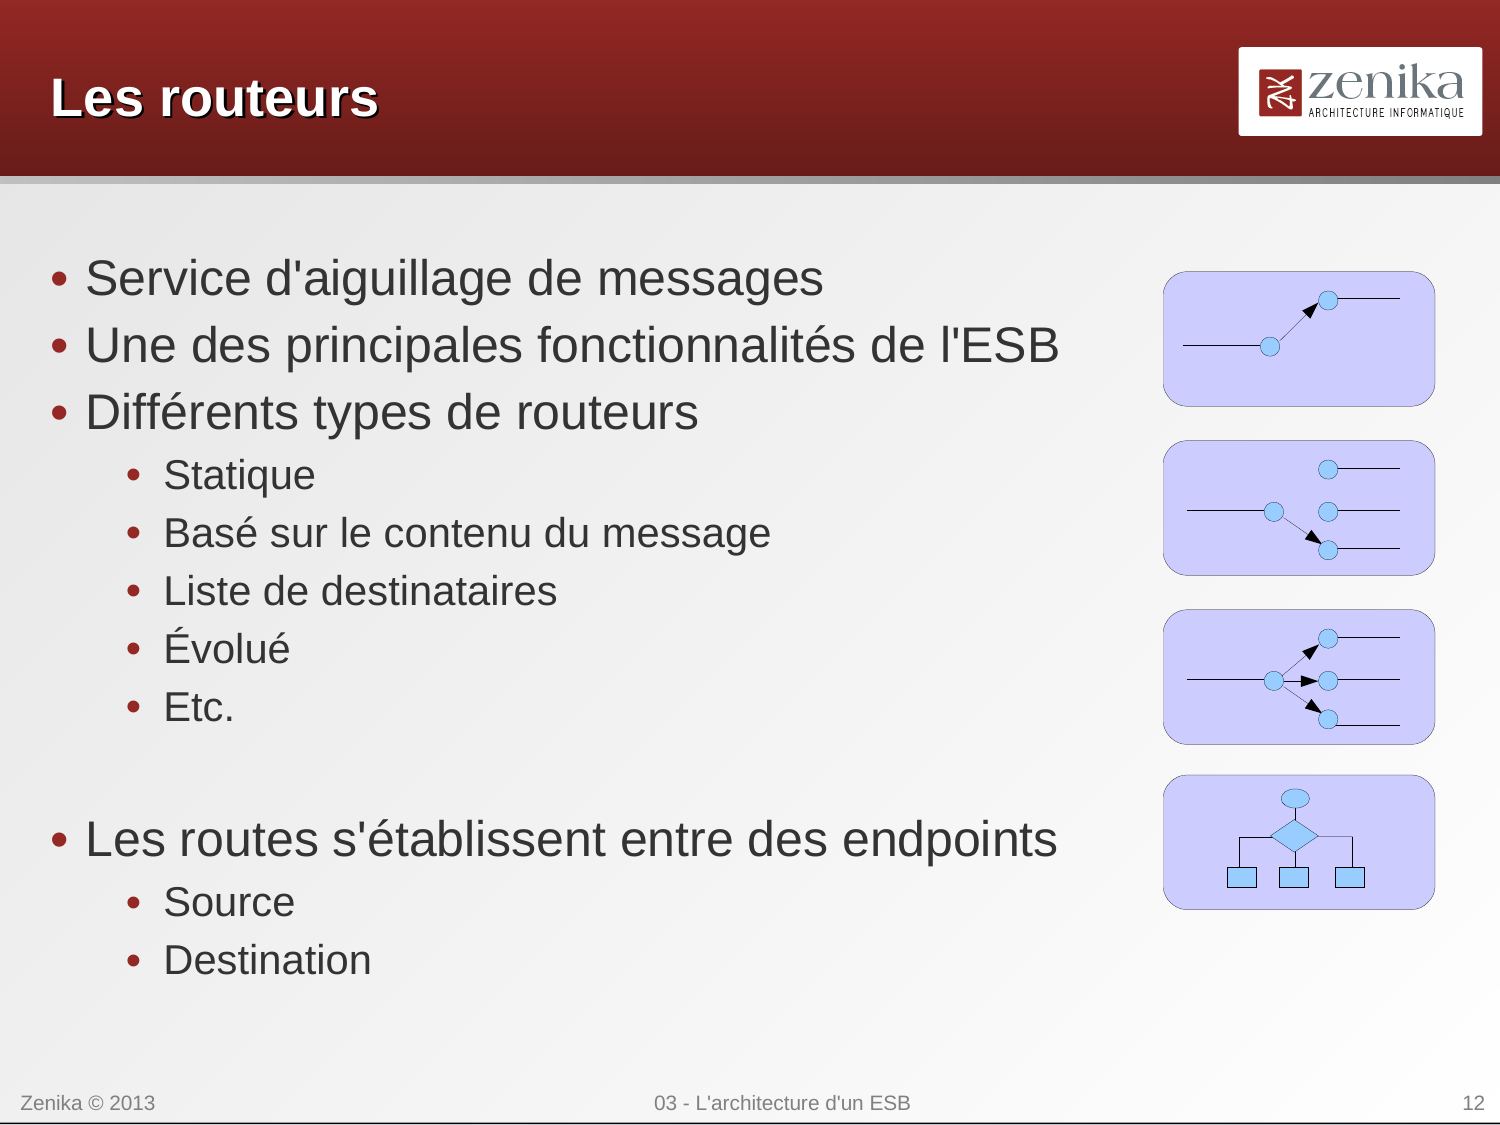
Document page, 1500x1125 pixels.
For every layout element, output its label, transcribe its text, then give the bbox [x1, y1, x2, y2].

list Service d'aiguillage de messages Une des principales fonctionnalités de l'ESB Différents types de routeurs Statique Basé sur le contenu du message Liste de destinataires Évolué Etc. Les routes s'établissent entre des endpoints Source Destination [50, 250, 1477, 1064]
picture [1163, 271, 1436, 910]
title Les routeurs [50, 22, 1206, 172]
picture [1257, 58, 1464, 125]
